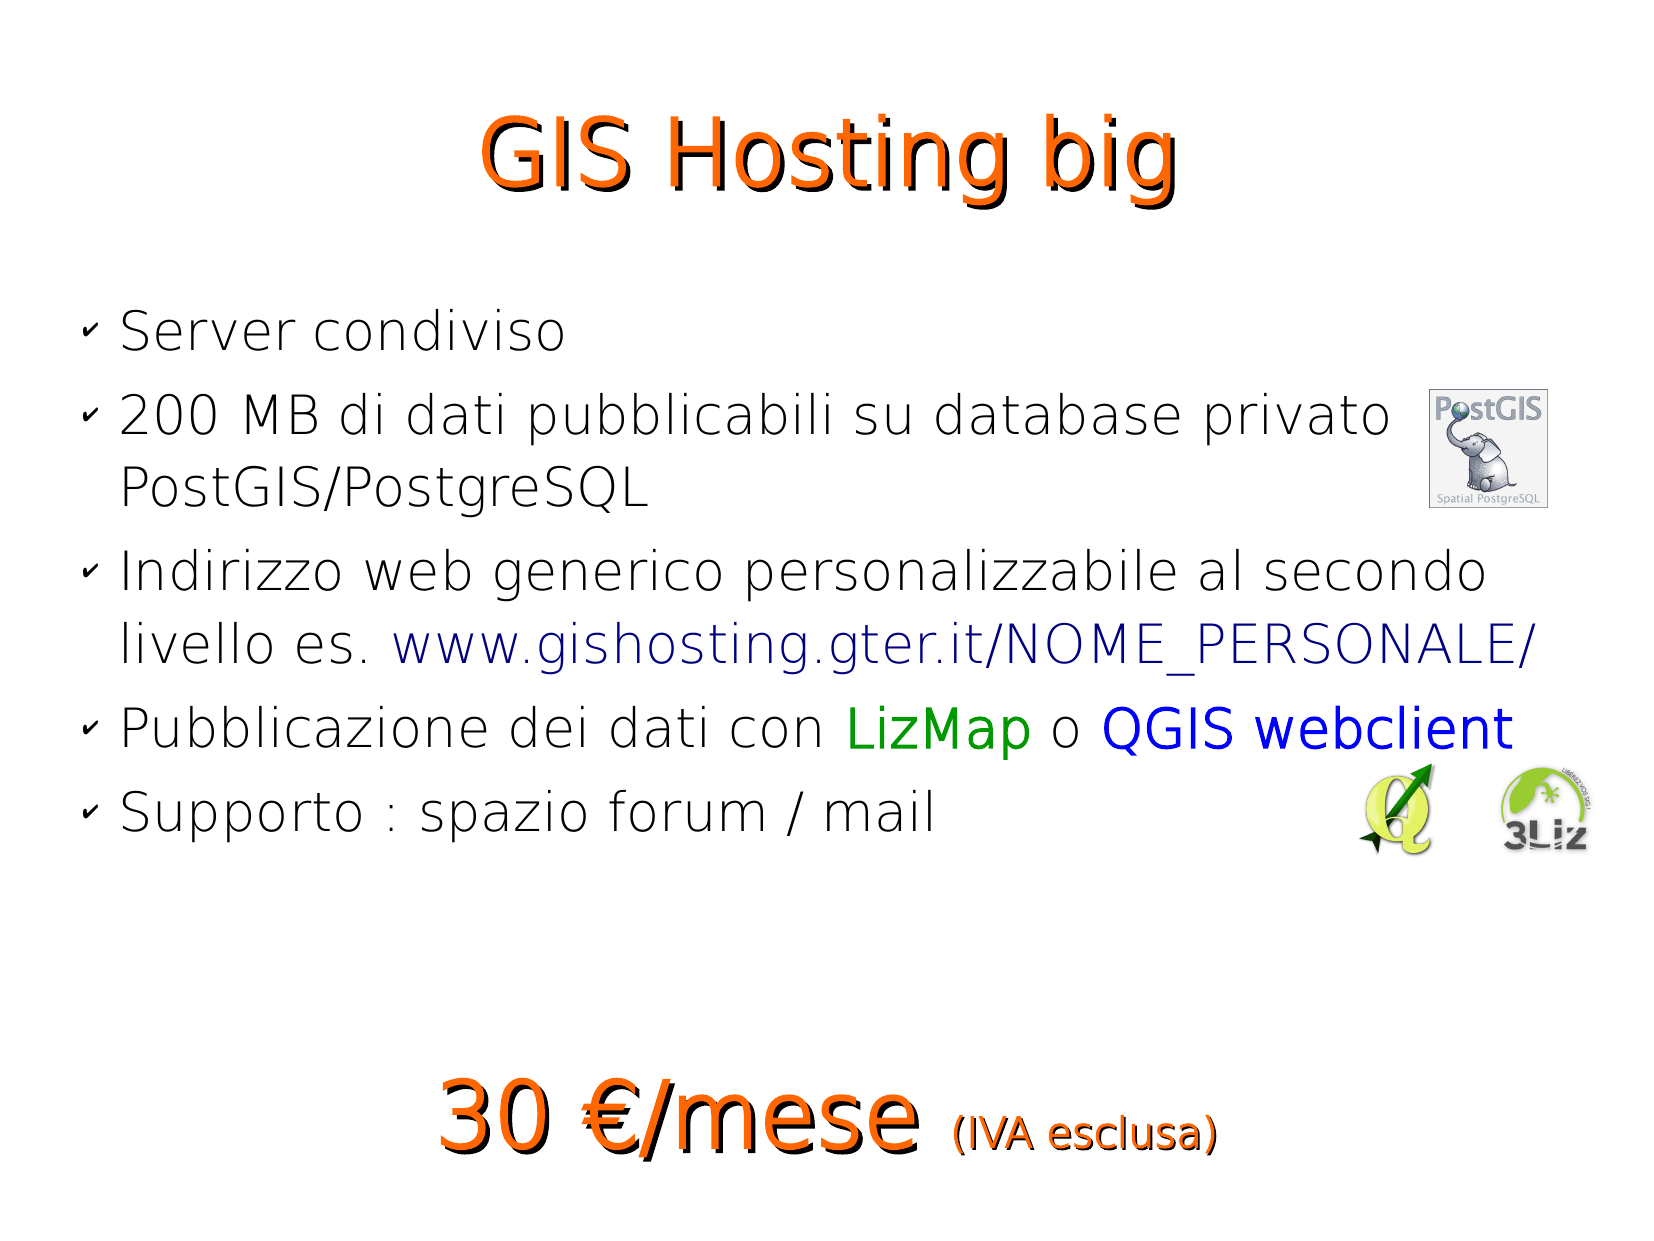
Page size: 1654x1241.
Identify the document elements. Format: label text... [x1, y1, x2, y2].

title GIS Hosting big [82, 49, 1571, 257]
picture [1351, 761, 1447, 858]
picture [1429, 389, 1548, 508]
subtitle Server condiviso 200 MB di dati pubblicabili su database privato PostGIS/PostgreSQL Indirizzo web generico personalizzabile al secondo livello es. www.gishosting.gter.it/NOME_PERSONALE/ Pubblicazione dei dati con LizMap o QGIS webclient Supporto : spazio forum / mail [82, 290, 1571, 1010]
picture [1498, 761, 1595, 858]
title 30 €/mese (IVA esclusa) [82, 1012, 1571, 1220]
